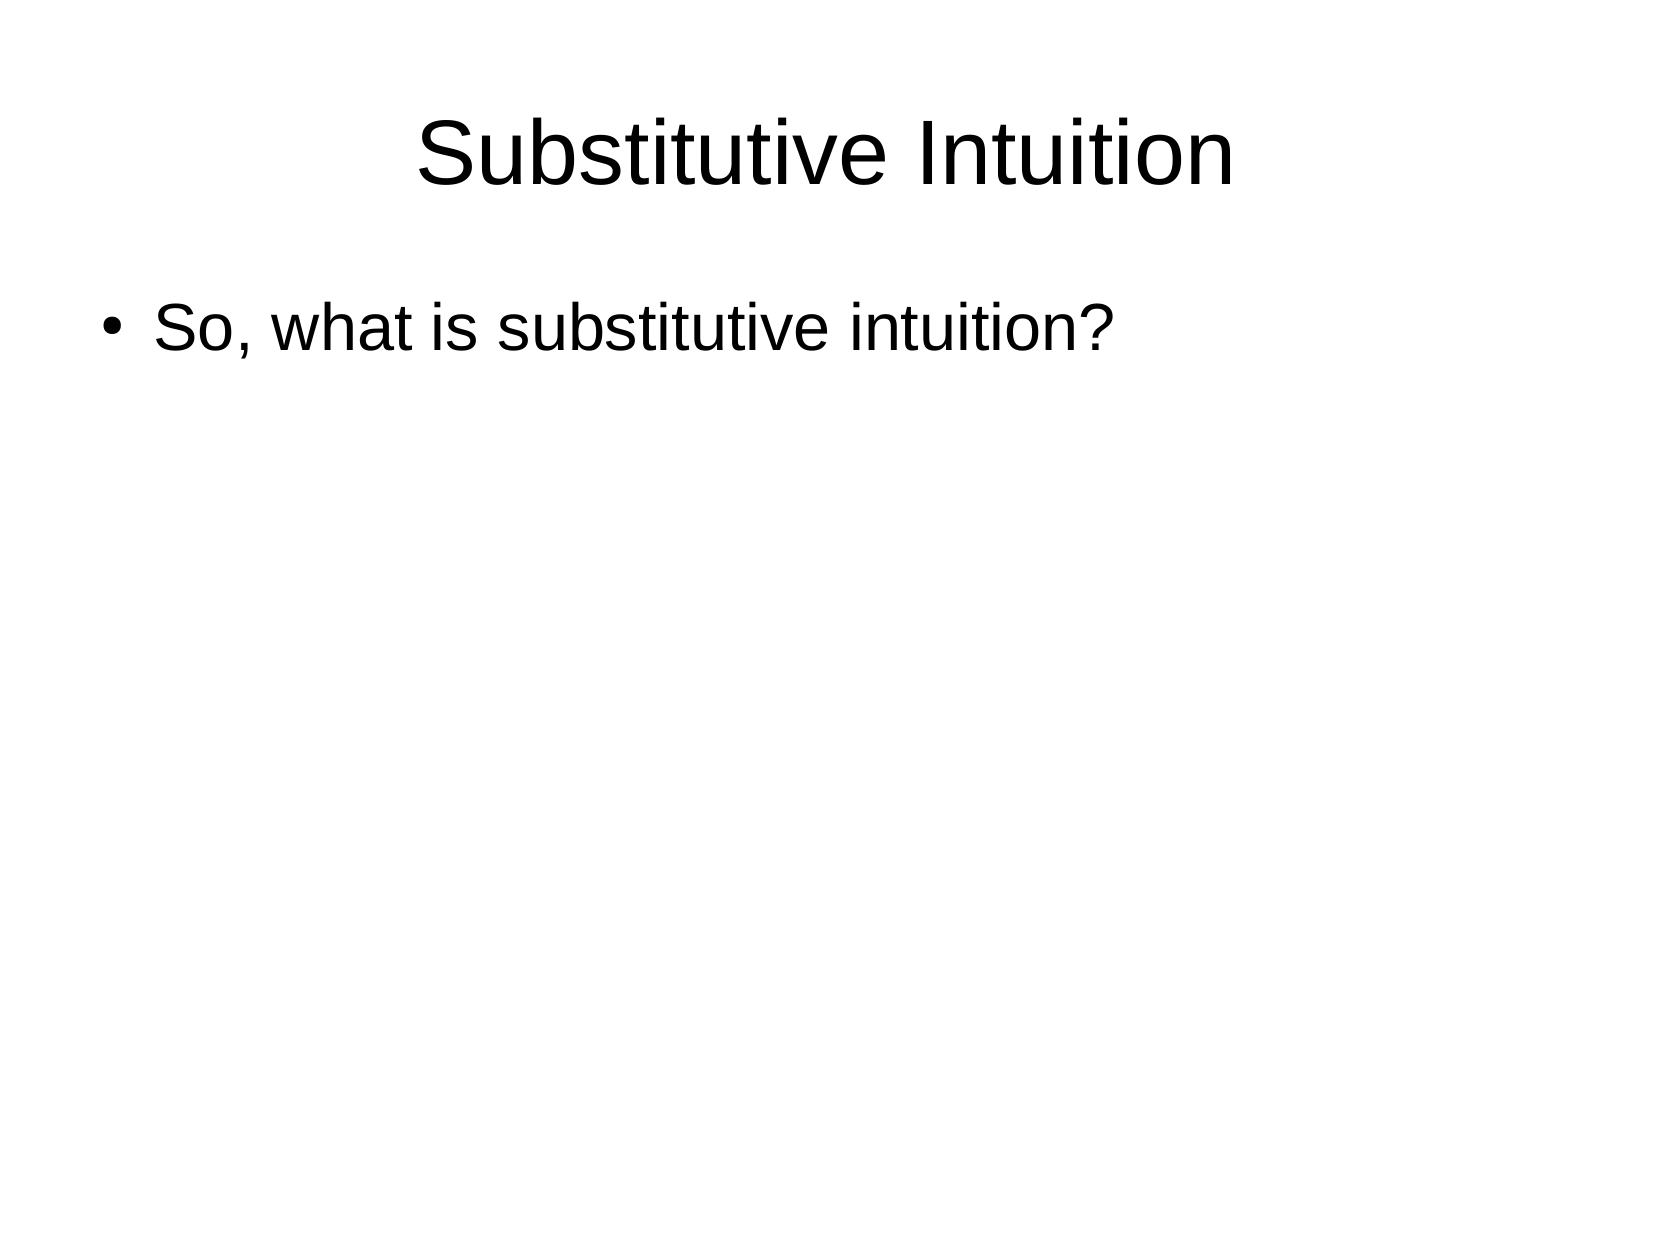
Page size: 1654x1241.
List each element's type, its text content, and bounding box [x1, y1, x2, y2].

list So, what is substitutive intuition? [82, 290, 1571, 1010]
title Substitutive Intuition [82, 49, 1571, 257]
